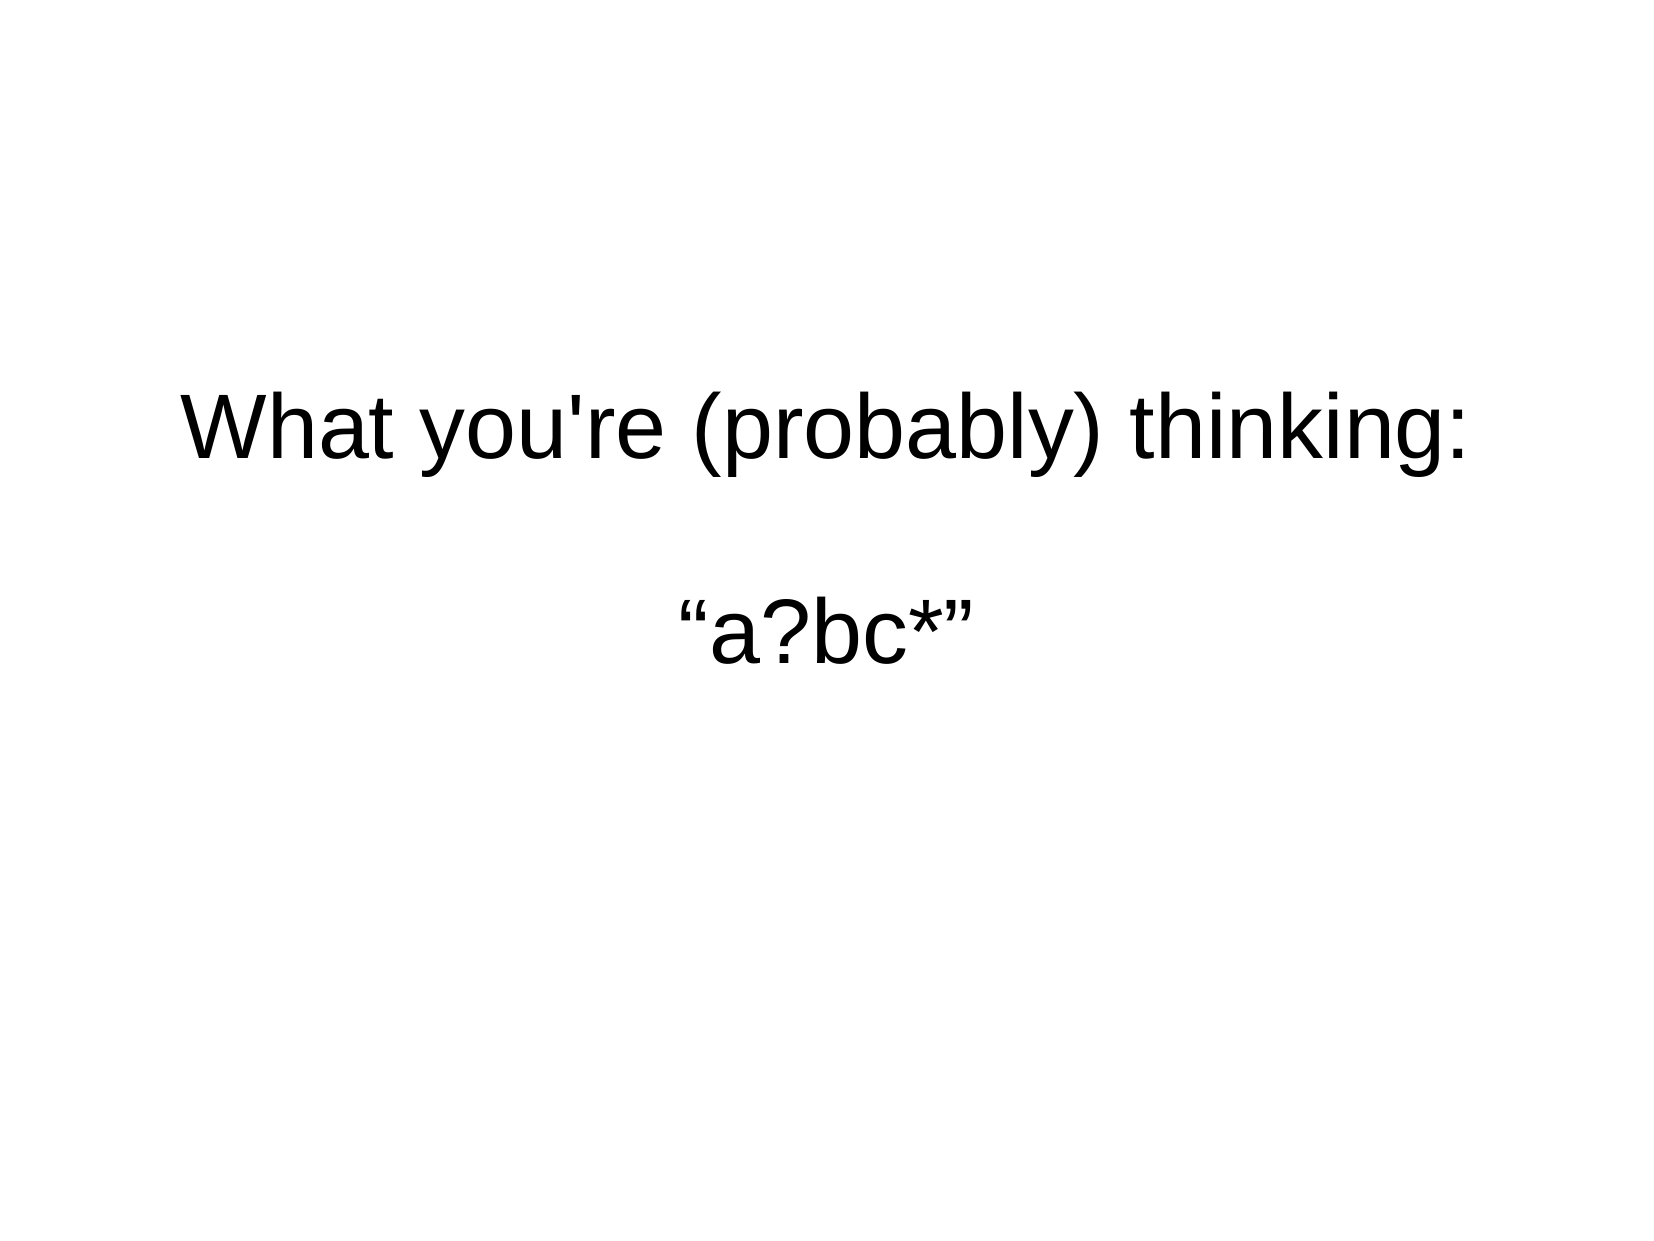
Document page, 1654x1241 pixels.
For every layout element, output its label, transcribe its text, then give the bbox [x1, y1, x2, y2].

subtitle What you're (probably) thinking: “a?bc*” [82, 49, 1571, 1010]
